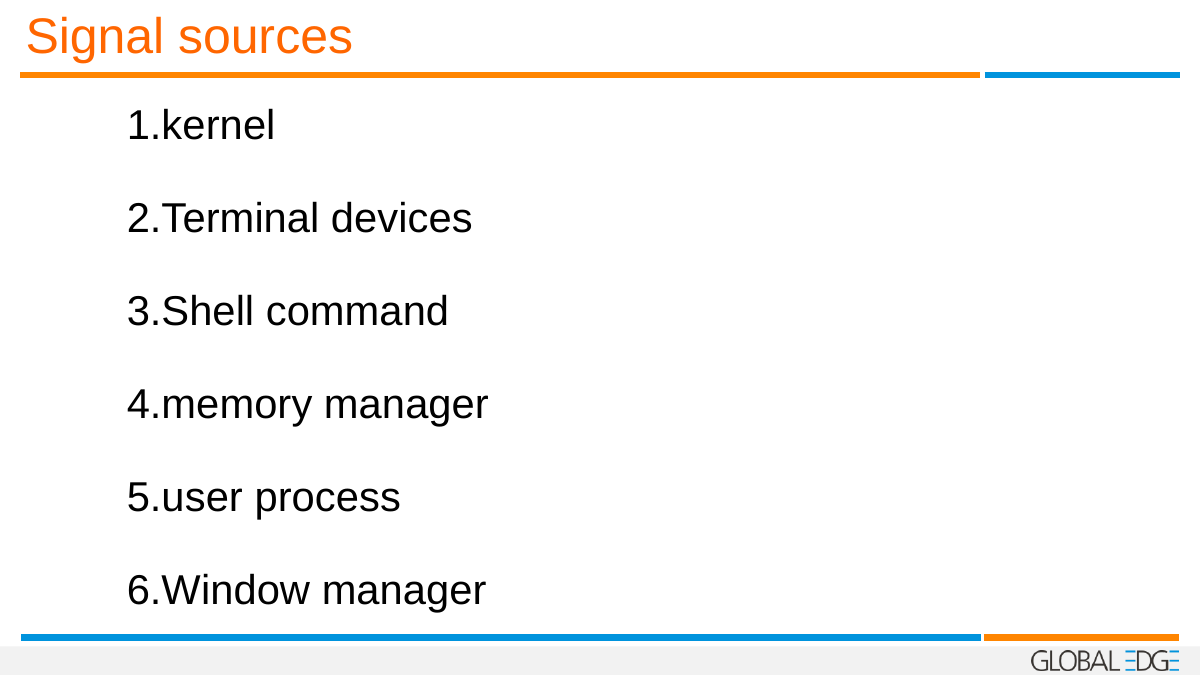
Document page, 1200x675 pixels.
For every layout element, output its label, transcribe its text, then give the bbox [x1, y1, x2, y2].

text_box 1.kernel 2.Terminal devices 3.Shell command 4.memory manager 5.user process 6.Window manager [112, 94, 680, 627]
title Signal sources [0, 7, 378, 66]
picture [1031, 650, 1179, 671]
